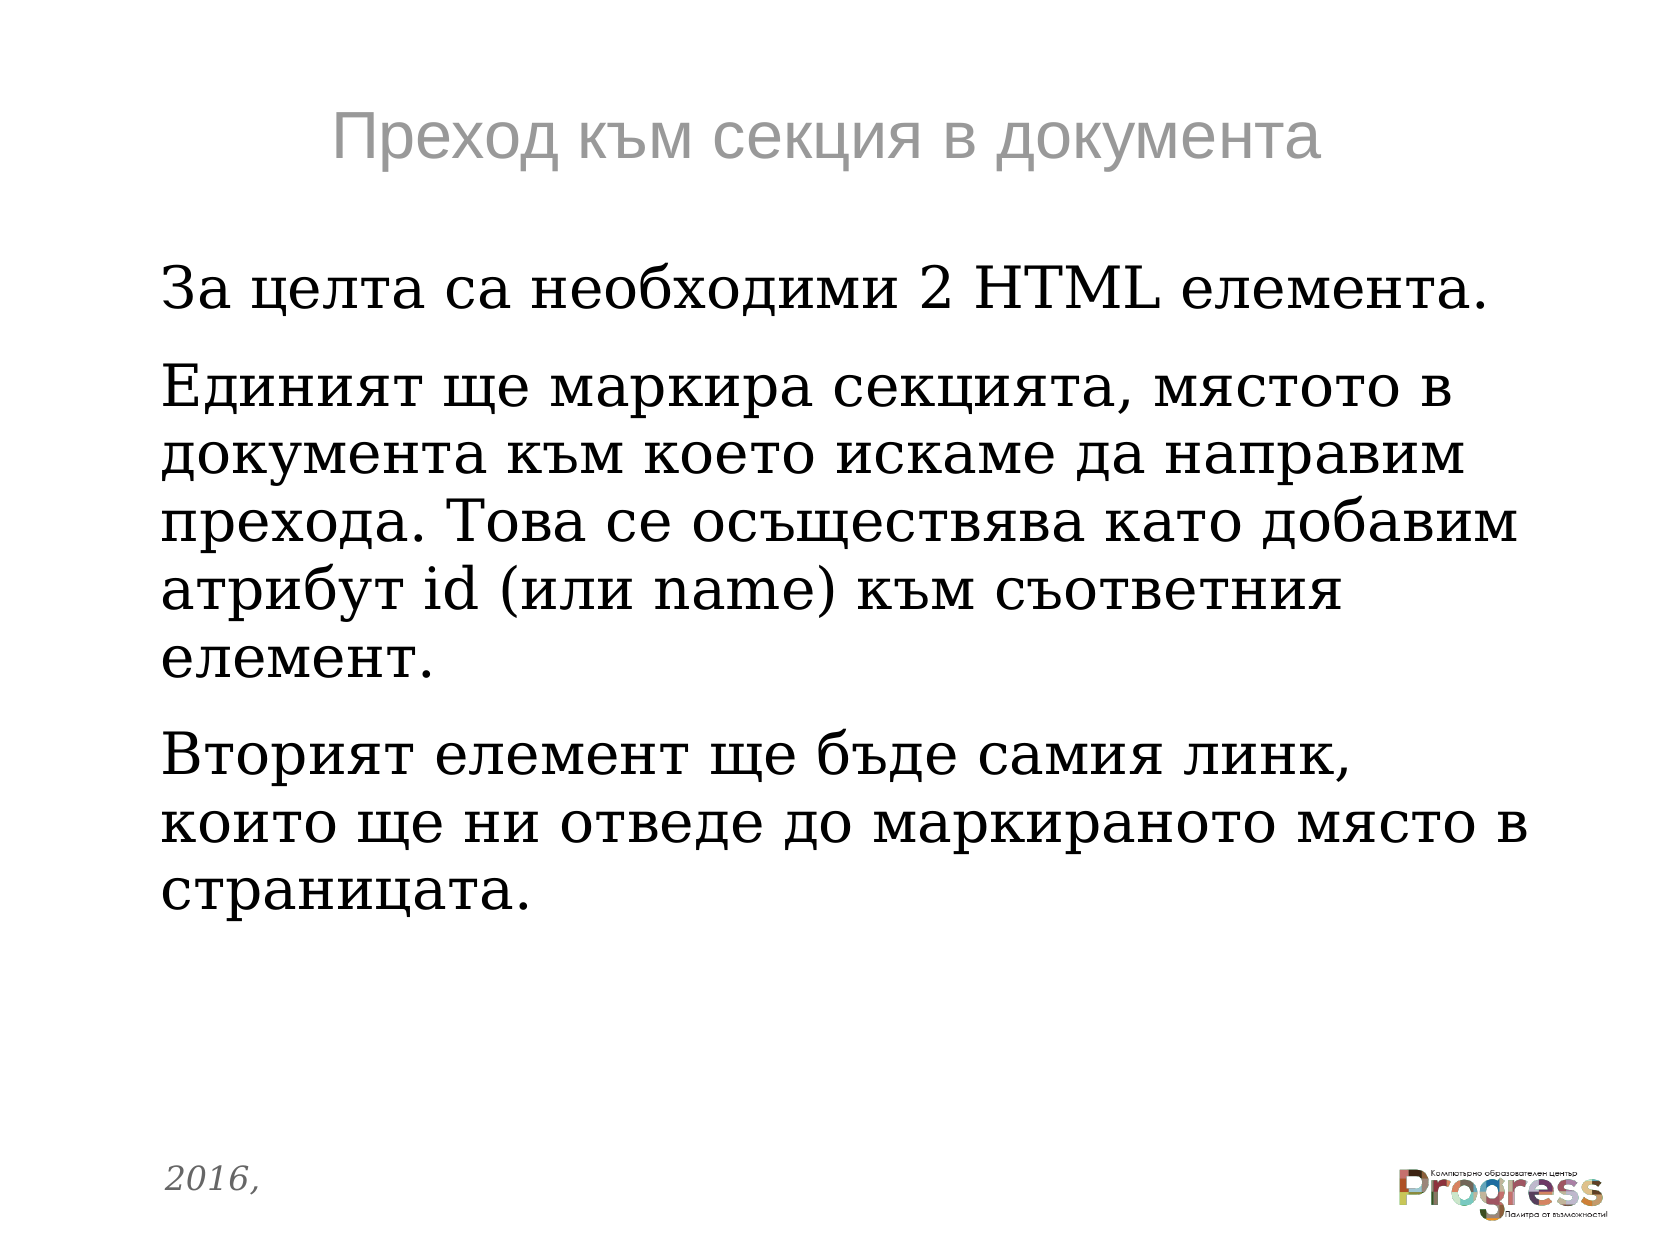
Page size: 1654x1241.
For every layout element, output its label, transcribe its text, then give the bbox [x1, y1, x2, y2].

list За целта са необходими 2 HTML елемента. Единият ще маркира секцията, мястото в документа към което искаме да направим прехода. Това се осъществява като добавим атрибут id (или name) към съответния елемент. Вторият елемент ще бъде самия линк, които ще ни отведе до маркираното място в страницата. [90, 255, 1531, 1036]
picture [1399, 1168, 1613, 1221]
title Преход към секция в документа [82, 55, 1571, 216]
text_box 2016, Ива Е. Попова [150, 1152, 586, 1201]
